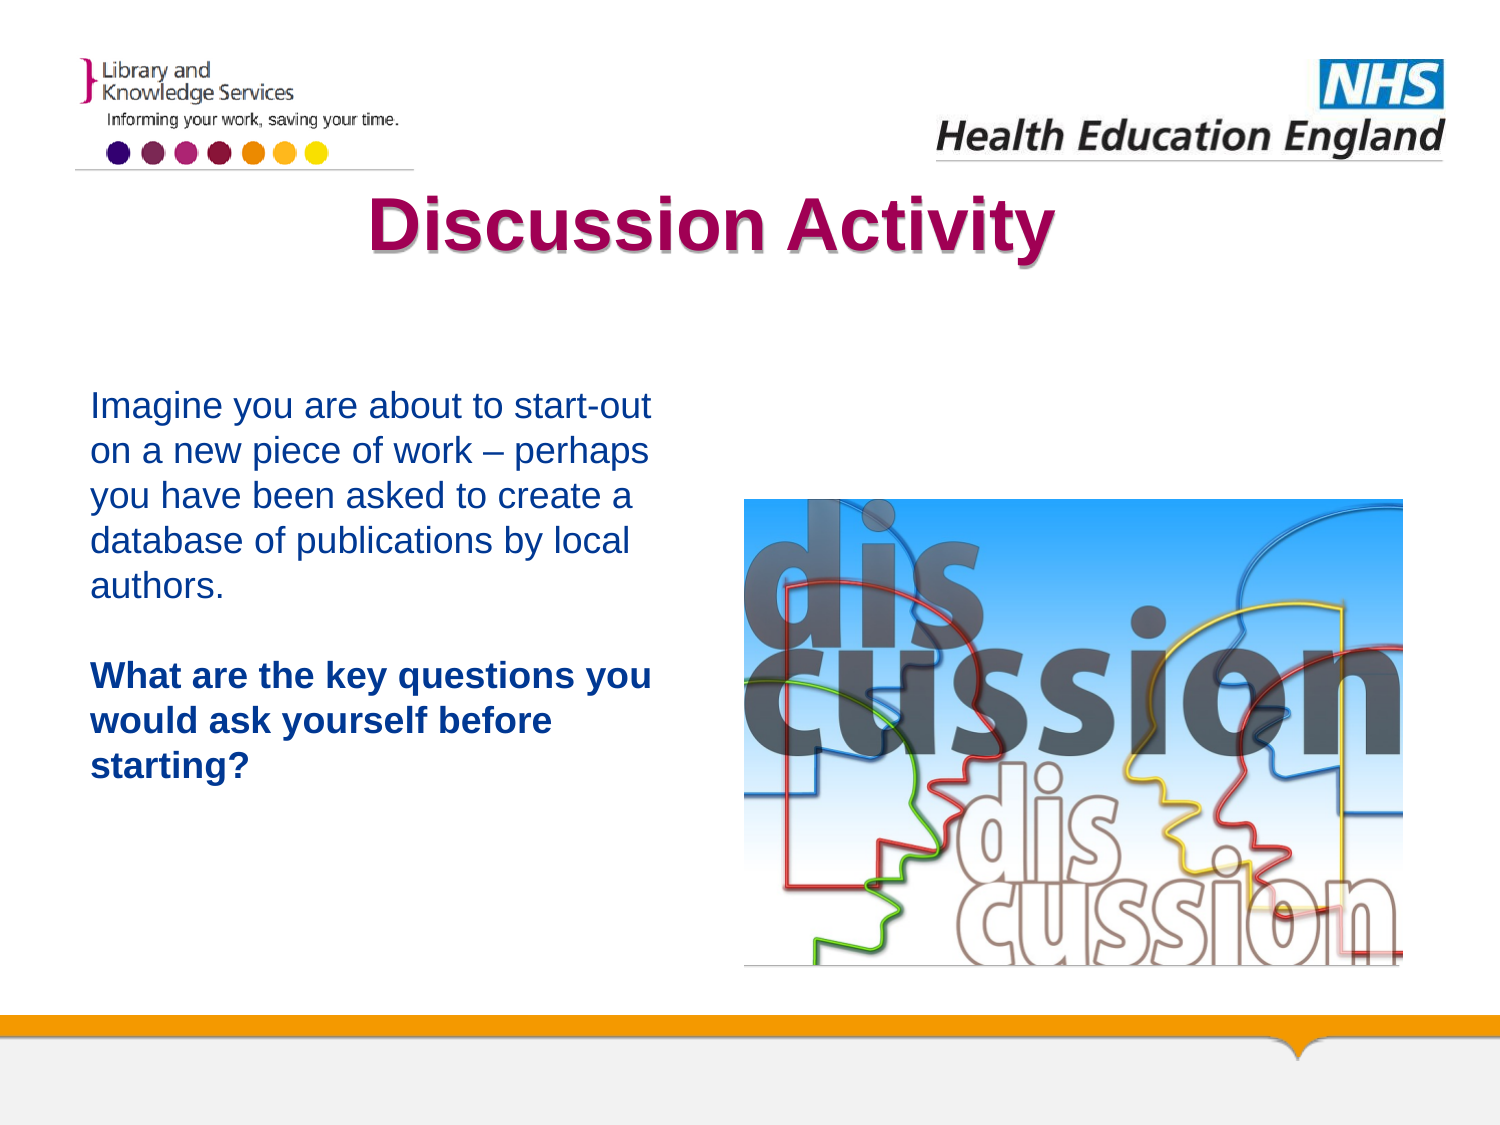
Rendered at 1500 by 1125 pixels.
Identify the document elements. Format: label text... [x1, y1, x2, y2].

picture [744, 499, 1403, 965]
title Discussion Activity [56, 246, 820, 358]
text_box Imagine you are about to start-out on a new piece of work – perhaps you have been asked to create a database of publications by local authors. What are the key questions you would ask yourself before starting? [75, 373, 703, 798]
picture [75, 54, 416, 169]
